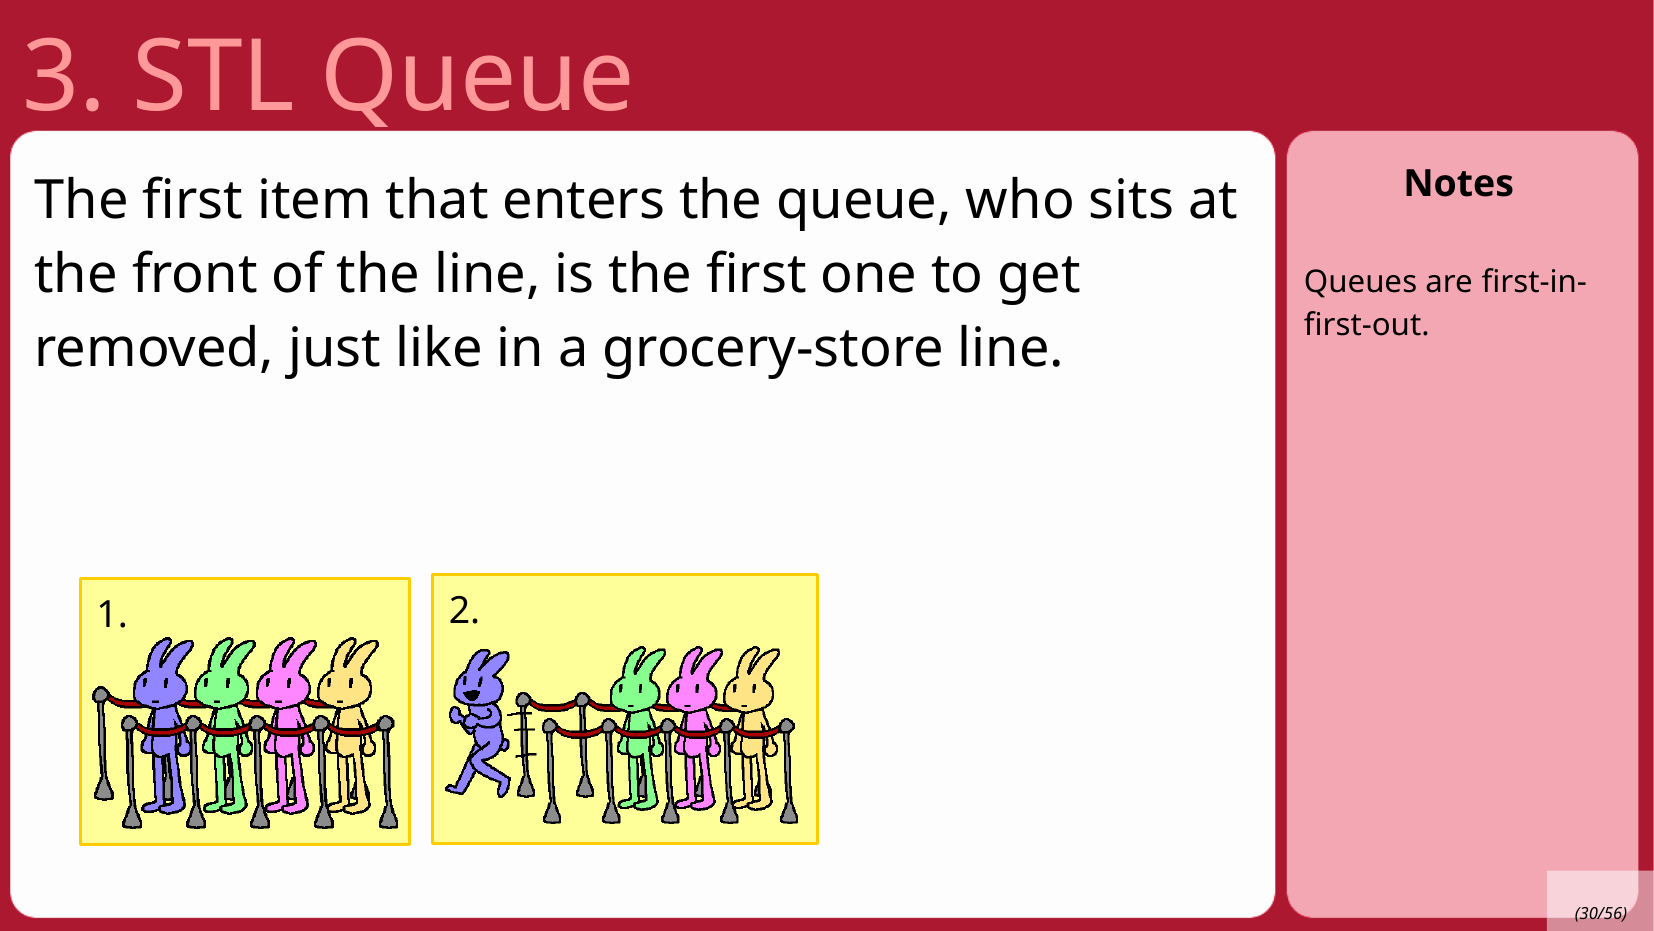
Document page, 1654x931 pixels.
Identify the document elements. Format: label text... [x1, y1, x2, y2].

text_box The first item that enters the queue, who sits at the front of the line, is the first one to get removed, just like in a grocery-store line. [34, 160, 1248, 373]
title 3. STL Queue [22, 7, 1511, 136]
picture [0, 0, 1654, 931]
text_box Notes Queues are first-in-first-out. [1289, 149, 1629, 319]
text_box (<number>/56) [1546, 877, 1654, 931]
text_box 2. [432, 574, 818, 844]
text_box 1. [80, 578, 410, 845]
